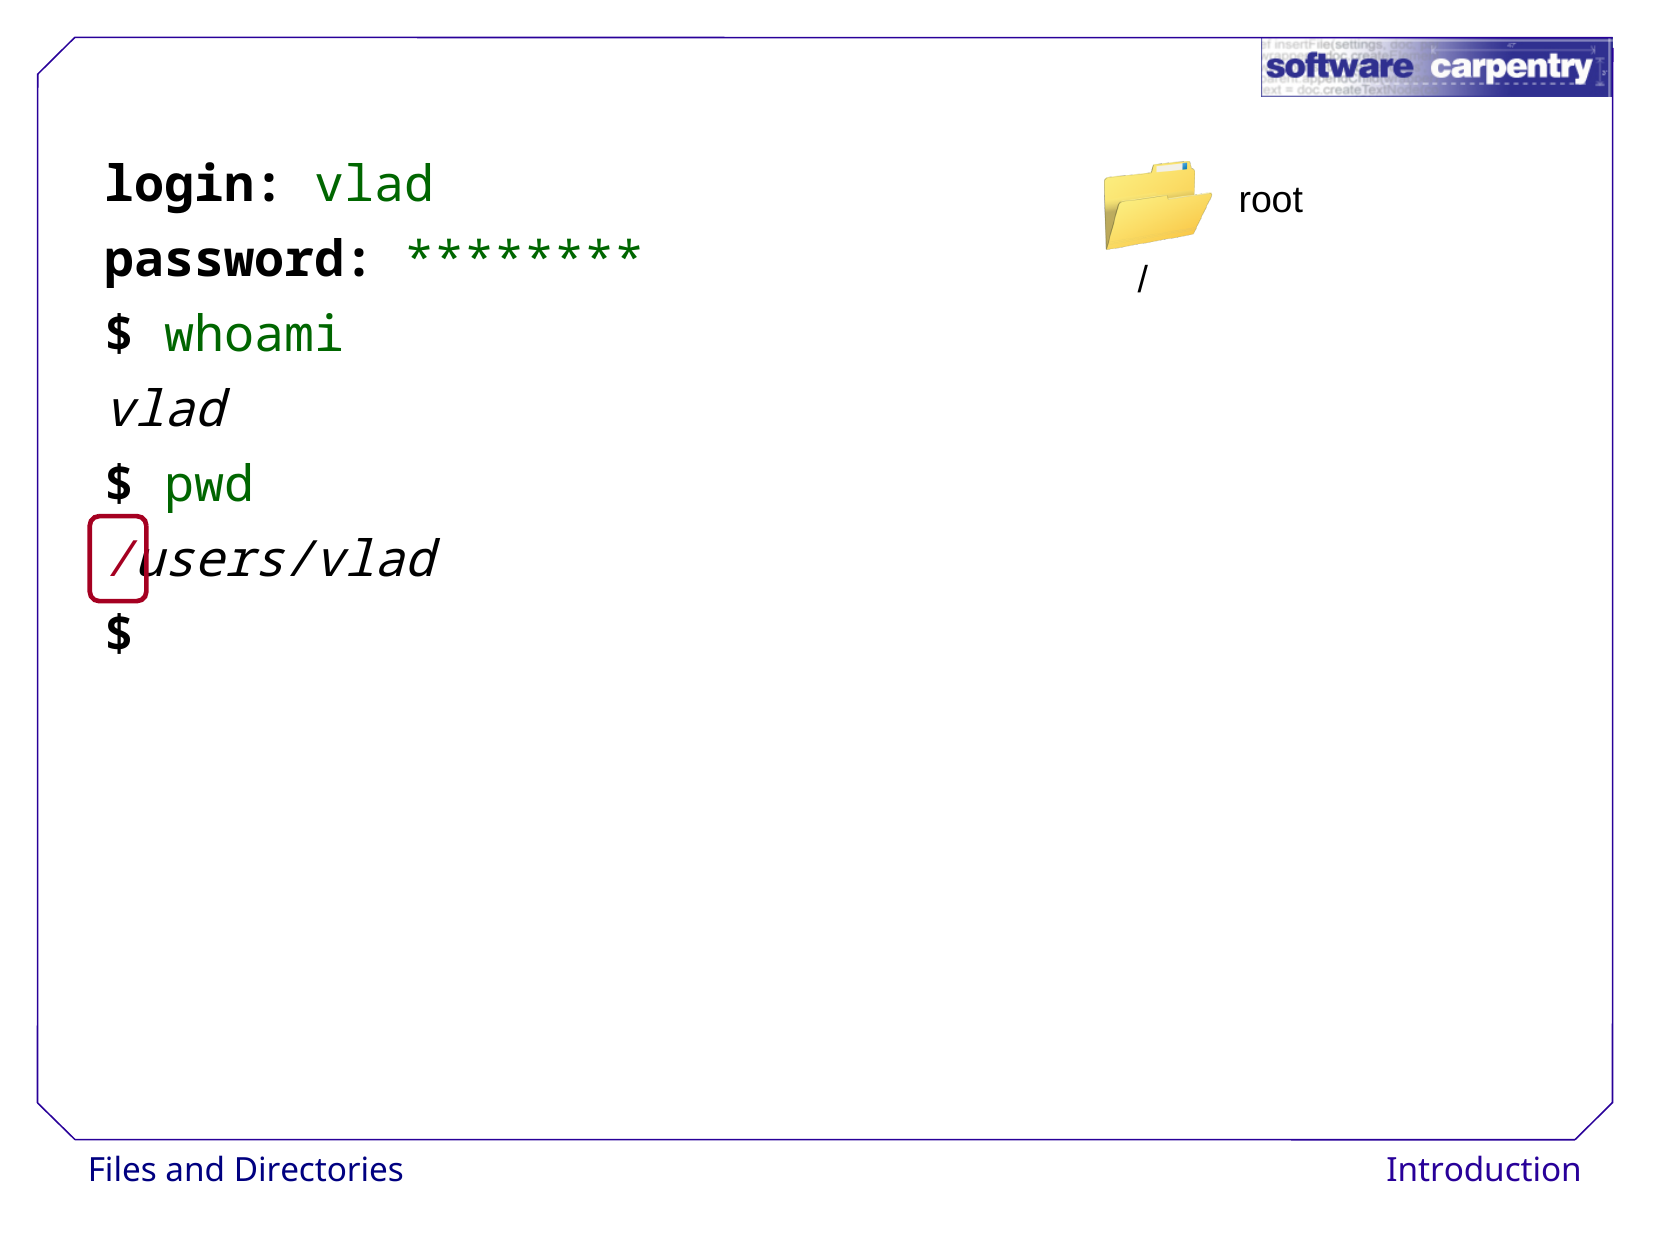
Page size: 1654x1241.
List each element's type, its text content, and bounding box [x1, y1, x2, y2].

picture [1100, 147, 1216, 263]
text_box / [1122, 263, 1163, 309]
text_box root [1223, 171, 1318, 229]
text_box login: vlad password: ******** $ whoami vlad $ pwd /users/vlad $ [93, 519, 144, 598]
picture [1261, 39, 1613, 97]
text_box login: vlad password: ******** $ whoami vlad $ pwd /users/vlad $ [89, 128, 1512, 1037]
